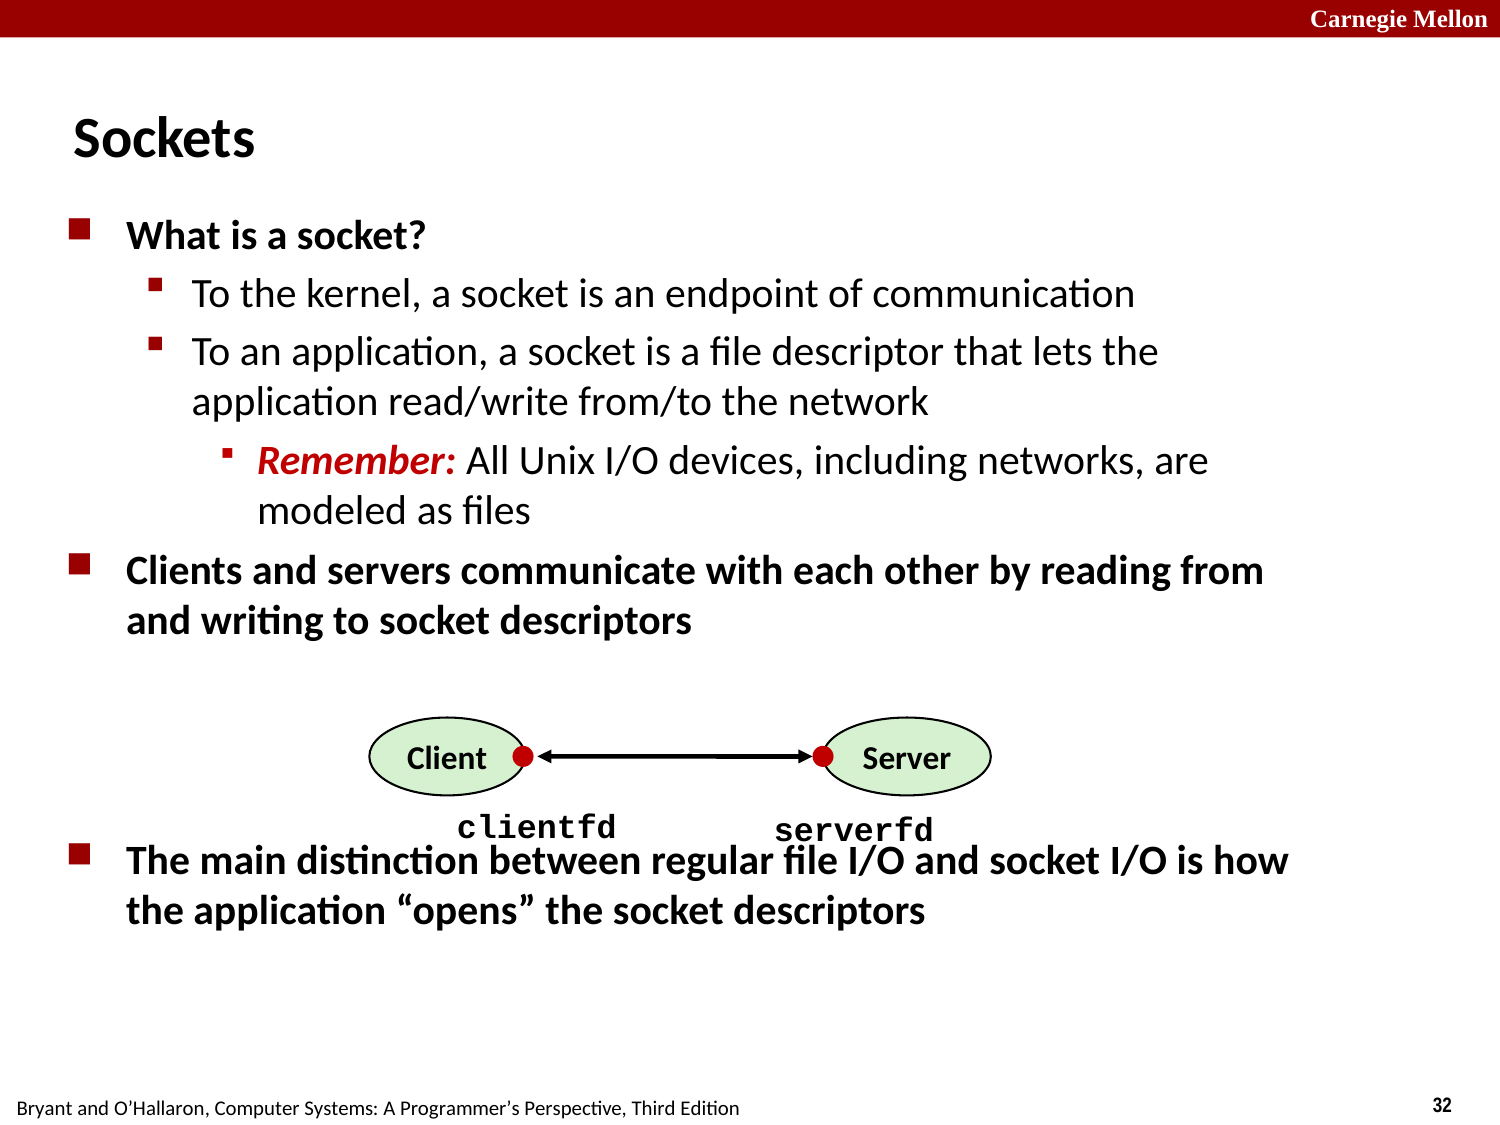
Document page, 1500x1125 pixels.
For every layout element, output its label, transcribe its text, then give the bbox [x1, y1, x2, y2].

text_box [512, 745, 534, 767]
list What is a socket? To the kernel, a socket is an endpoint of communication To an application, a socket is a file descriptor that lets the application read/write from/to the network Remember: All Unix I/O devices, including networks, are modeled as files Clients and servers communicate with each other by reading from and writing to socket descriptors The main distinction between regular file I/O and socket I/O is how the application “opens” the socket descriptors [54, 200, 1350, 450]
text_box clientfd [442, 798, 632, 853]
text_box Client [369, 717, 523, 796]
text_box Server [826, 717, 991, 796]
text_box [812, 745, 834, 767]
title Sockets [58, 71, 1304, 197]
text_box serverfd [758, 800, 949, 856]
